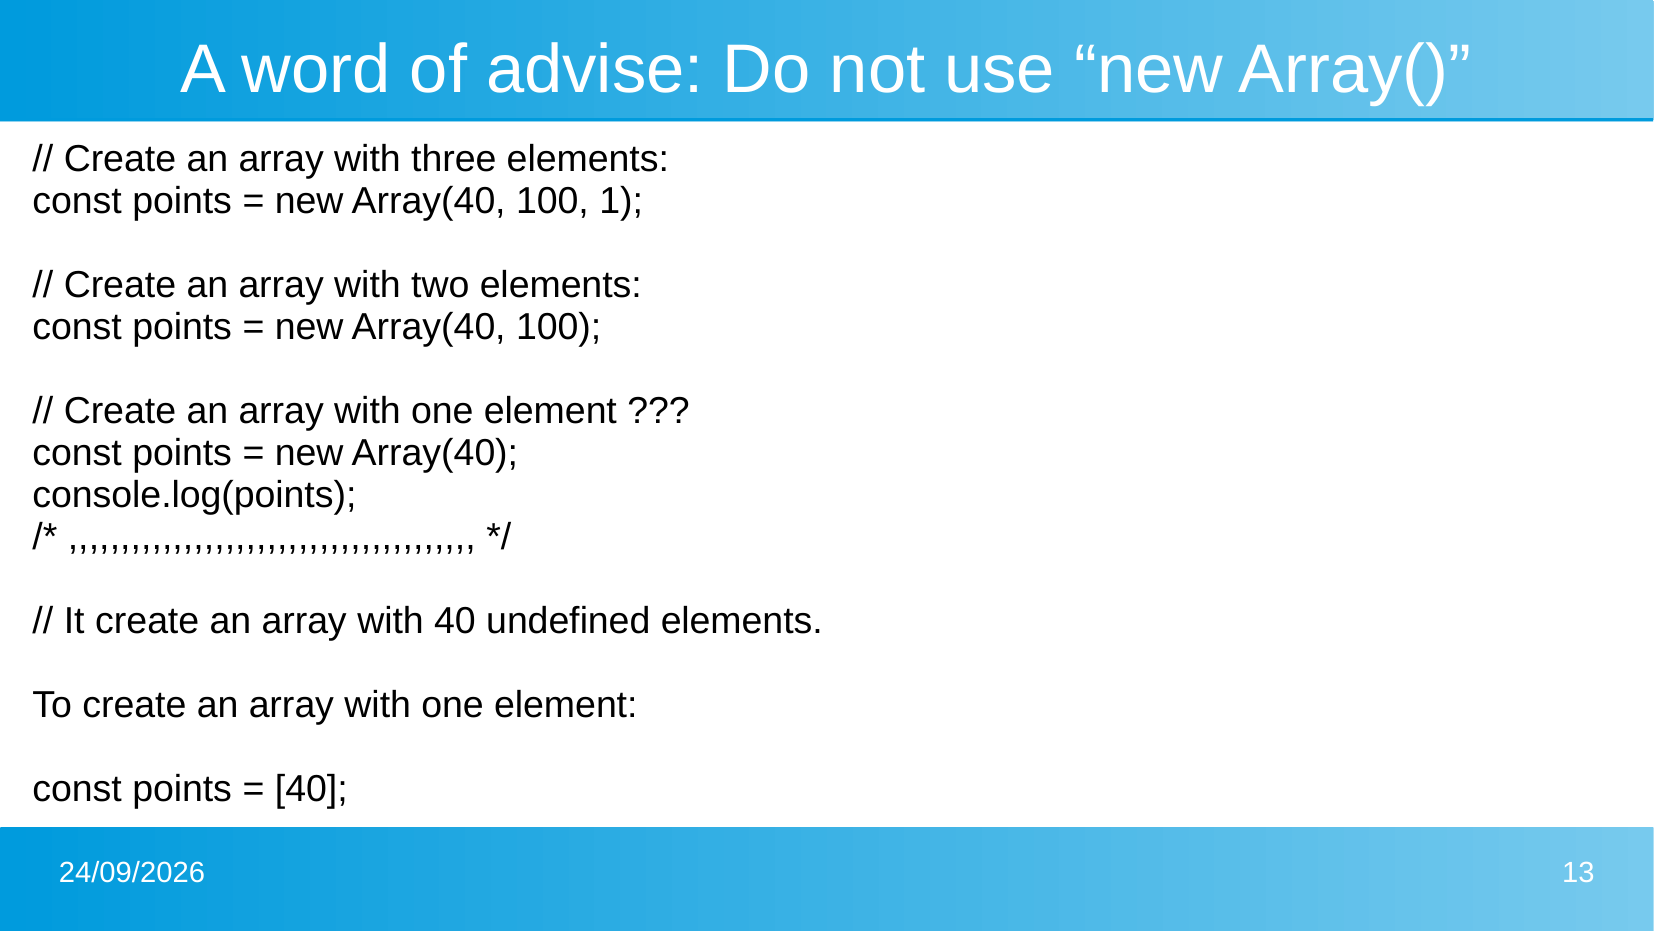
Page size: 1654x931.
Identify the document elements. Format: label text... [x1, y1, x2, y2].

text_box // Create an array with three elements: const points = new Array(40, 100, 1); // Create an array with two elements: const points = new Array(40, 100); // Create an array with one element ??? const points = new Array(40); console.log(points); /* ,,,,,,,,,,,,,,,,,,,,,,,,,,,,,,,,,,,,,,, */ // It create an array with 40 undefined elements. To create an array with one element: const points = [40]; [17, 129, 1317, 817]
title A word of advise: Do not use “new Array()” [59, 29, 1595, 108]
